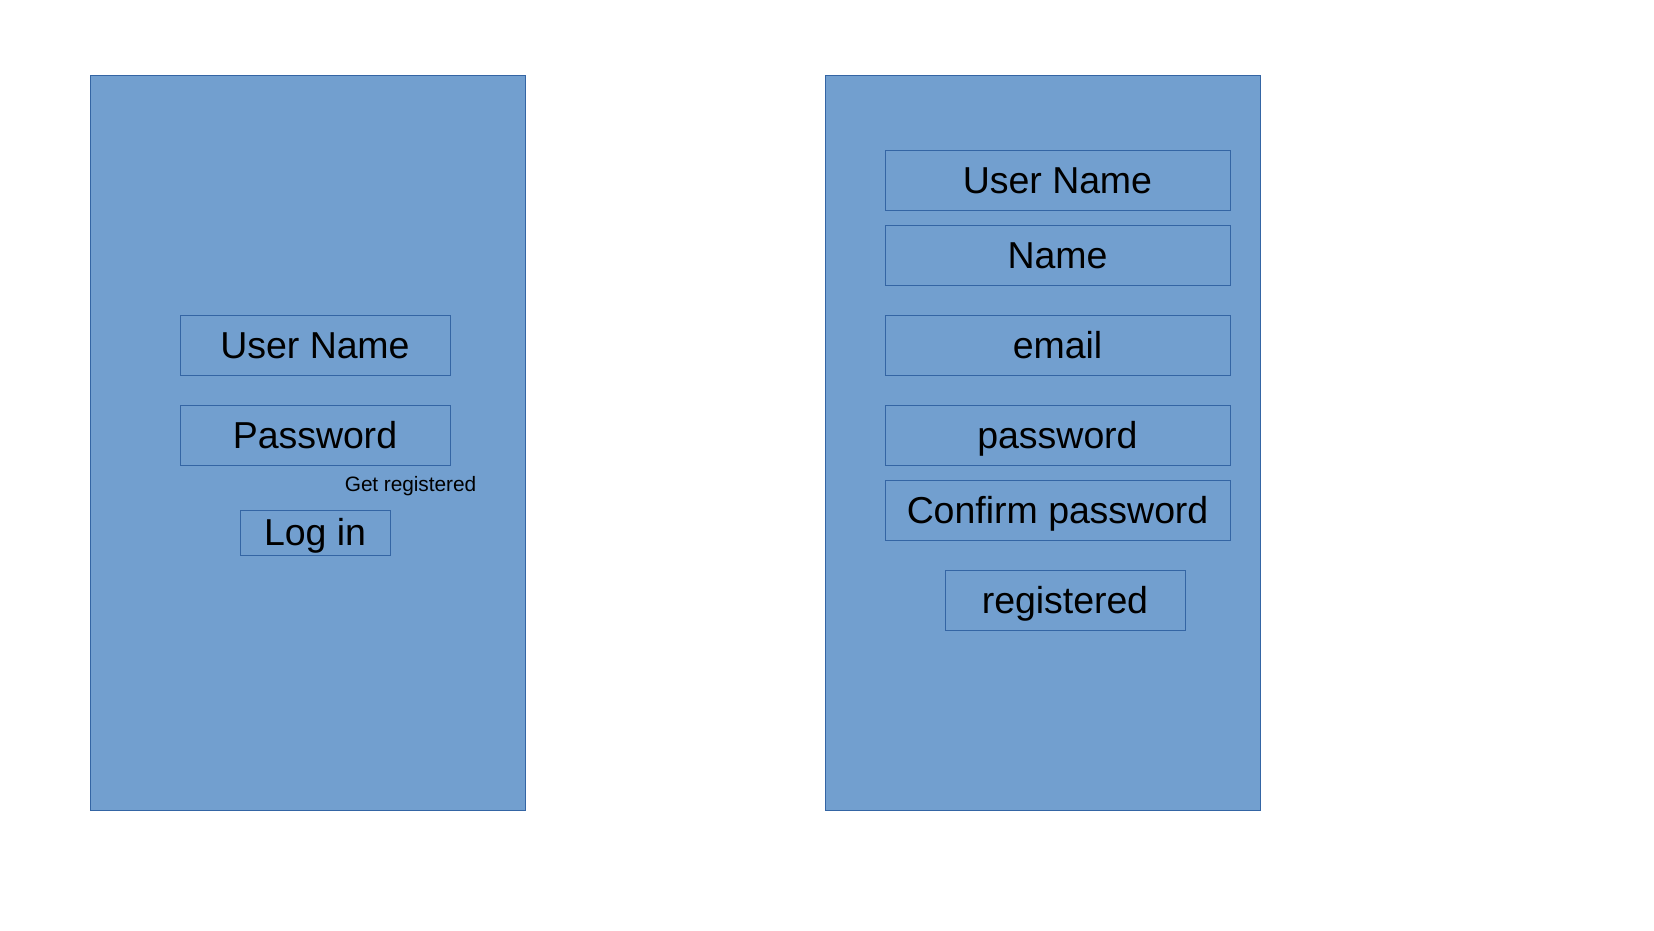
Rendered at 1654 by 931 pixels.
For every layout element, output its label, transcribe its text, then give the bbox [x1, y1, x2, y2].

text_box Get registered [330, 465, 511, 606]
text_box [825, 75, 1261, 811]
text_box Confirm password [885, 480, 1231, 541]
text_box password [885, 405, 1231, 466]
text_box Password [180, 405, 451, 466]
text_box Log in [240, 510, 330, 556]
text_box email [885, 315, 1231, 376]
text_box Name [885, 225, 1231, 286]
text_box registered [945, 570, 1186, 631]
text_box User Name [180, 315, 451, 376]
text_box [90, 75, 526, 811]
text_box User Name [885, 150, 1231, 211]
